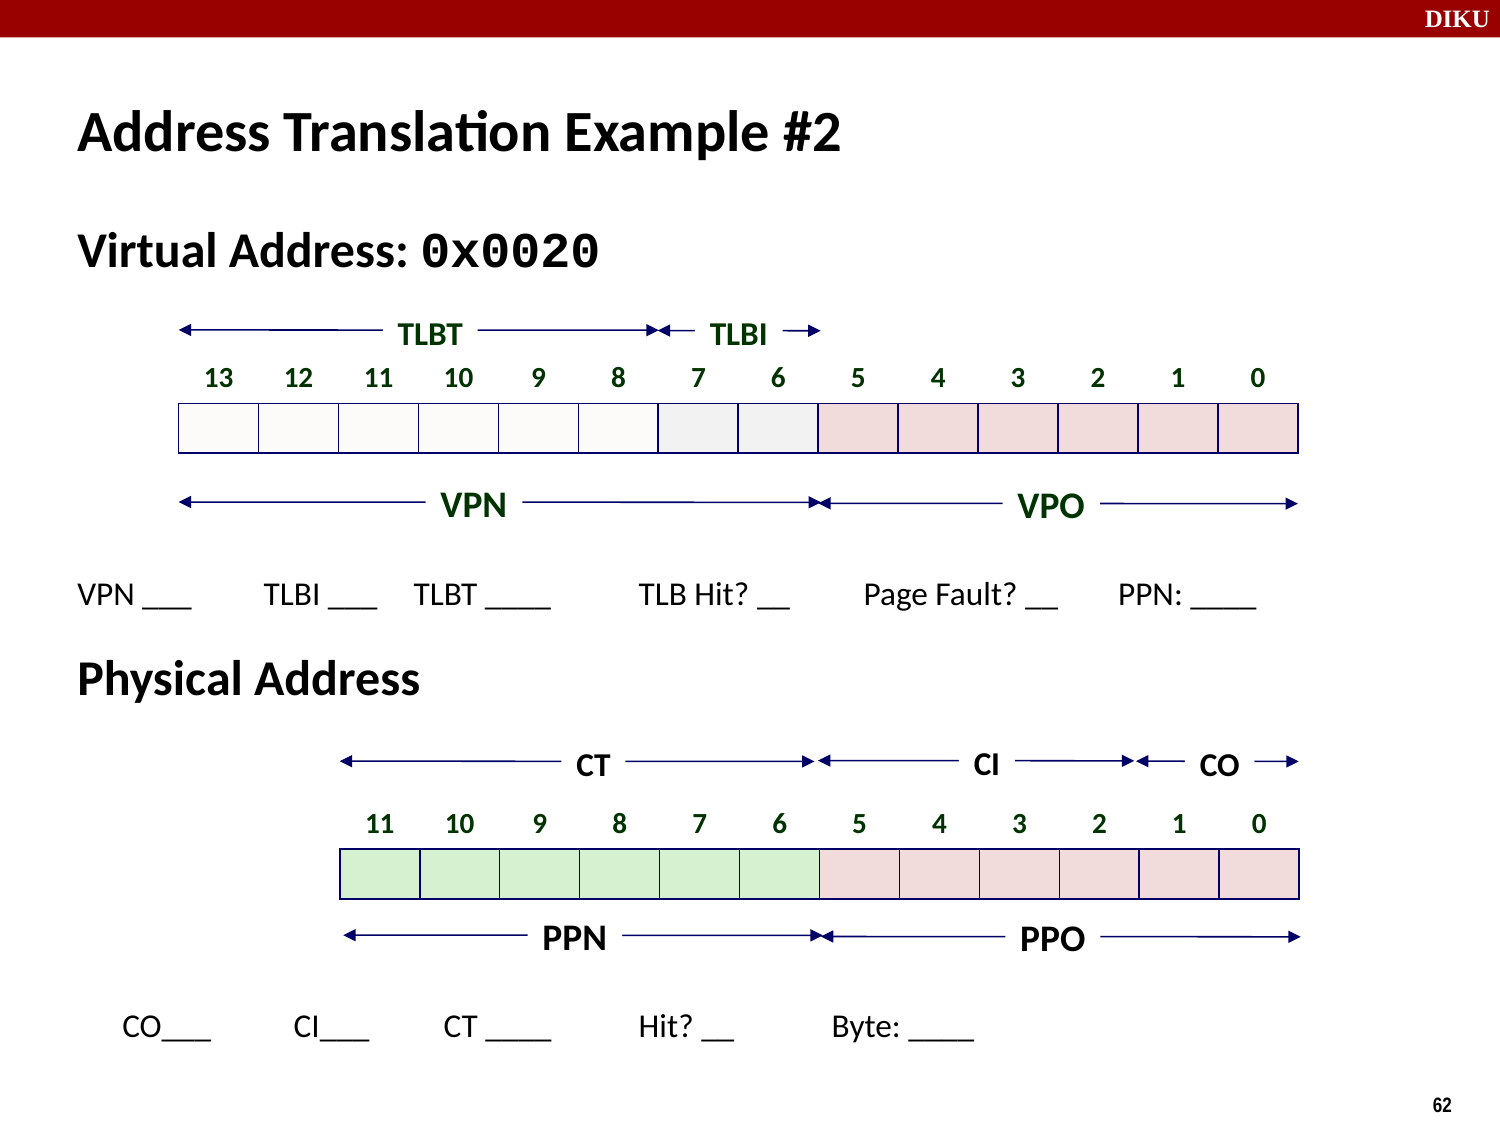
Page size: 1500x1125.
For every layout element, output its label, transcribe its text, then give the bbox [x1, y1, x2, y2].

text_box 7 [659, 798, 739, 849]
text_box 0 [1219, 798, 1300, 849]
text_box [339, 849, 1300, 899]
text_box 13 [178, 353, 258, 404]
text_box 3 [978, 353, 1058, 404]
text_box 10 [419, 798, 499, 849]
text_box TLBT [382, 309, 478, 364]
text_box 5 [818, 353, 898, 404]
text_box 11 [339, 798, 419, 849]
text_box CI [958, 740, 1015, 795]
text_box 4 [899, 798, 979, 849]
text_box 12 [258, 353, 338, 404]
text_box [178, 404, 1298, 454]
text_box 1 [1137, 353, 1217, 404]
text_box 9 [498, 353, 578, 404]
text_box 11 [338, 353, 418, 404]
text_box 2 [1058, 353, 1137, 404]
text_box 6 [739, 798, 819, 849]
text_box VPN [425, 478, 523, 538]
text_box 10 [418, 353, 498, 404]
text_box 6 [738, 353, 818, 404]
text_box 9 [499, 798, 579, 849]
text_box 3 [979, 798, 1059, 849]
text_box 5 [819, 798, 899, 849]
text_box 2 [1059, 798, 1139, 849]
text_box CT [561, 740, 626, 796]
text_box 8 [578, 353, 658, 404]
text_box 8 [579, 798, 659, 849]
text_box TLBI [694, 310, 783, 365]
text_box Address Translation Example #2 [62, 80, 1268, 175]
text_box Virtual Address: 0x0020 VPN ___ TLBI ___ TLBT ____ TLB Hit? __ Page Fault? __ PPN: ____ Physical Address CO___ CI___ CT ____ Hit? __ Byte: ____ [62, 224, 1426, 1100]
text_box PPO [1005, 912, 1101, 973]
text_box PPN [527, 911, 623, 971]
text_box 4 [898, 353, 978, 404]
text_box CO [1184, 740, 1255, 796]
text_box 0 [1217, 353, 1298, 404]
text_box VPO [1002, 479, 1100, 540]
text_box 7 [658, 353, 738, 404]
text_box 1 [1139, 798, 1219, 849]
